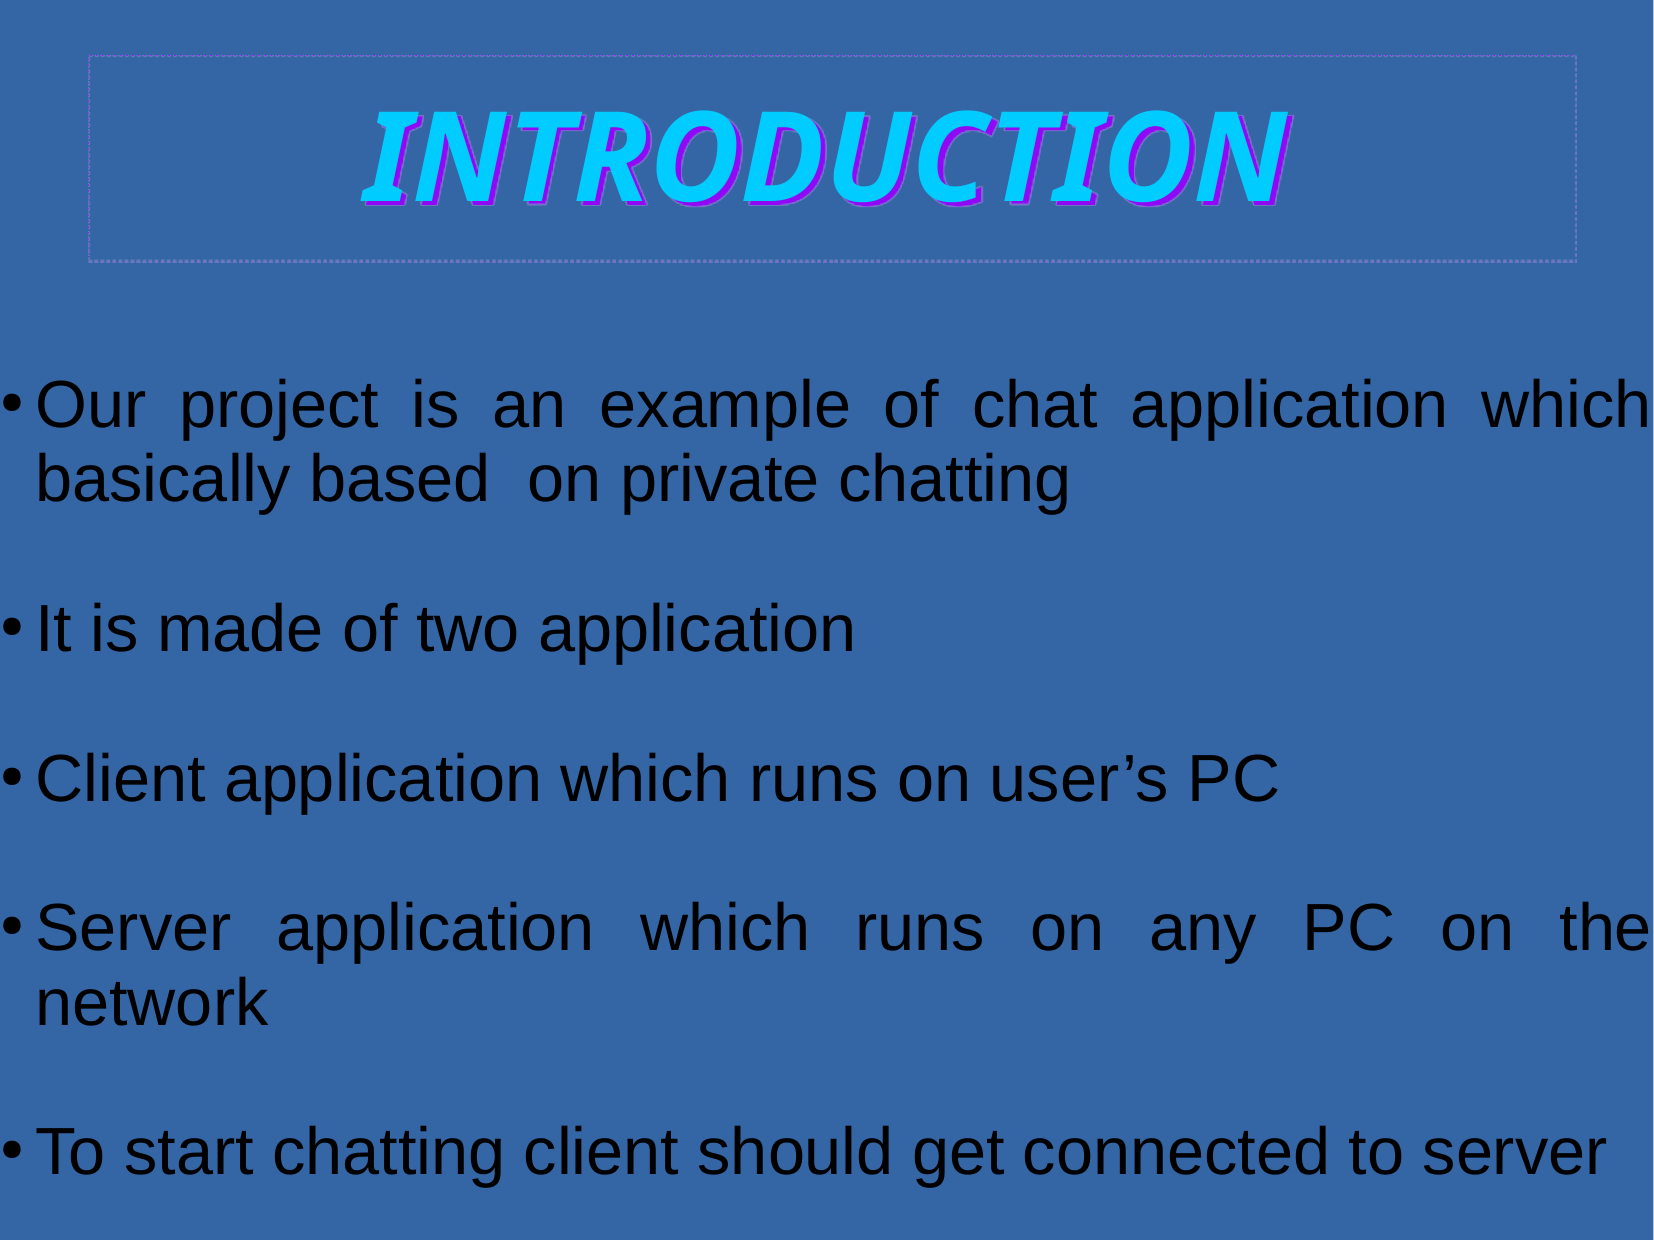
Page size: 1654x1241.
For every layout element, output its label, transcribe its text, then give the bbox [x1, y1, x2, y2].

subtitle Our project is an example of chat application which basically based on private chatting It is made of two application Client application which runs on user’s PC Server application which runs on any PC on the network To start chatting client should get connected to server [0, 256, 1654, 1241]
title introduction [82, 49, 1571, 256]
